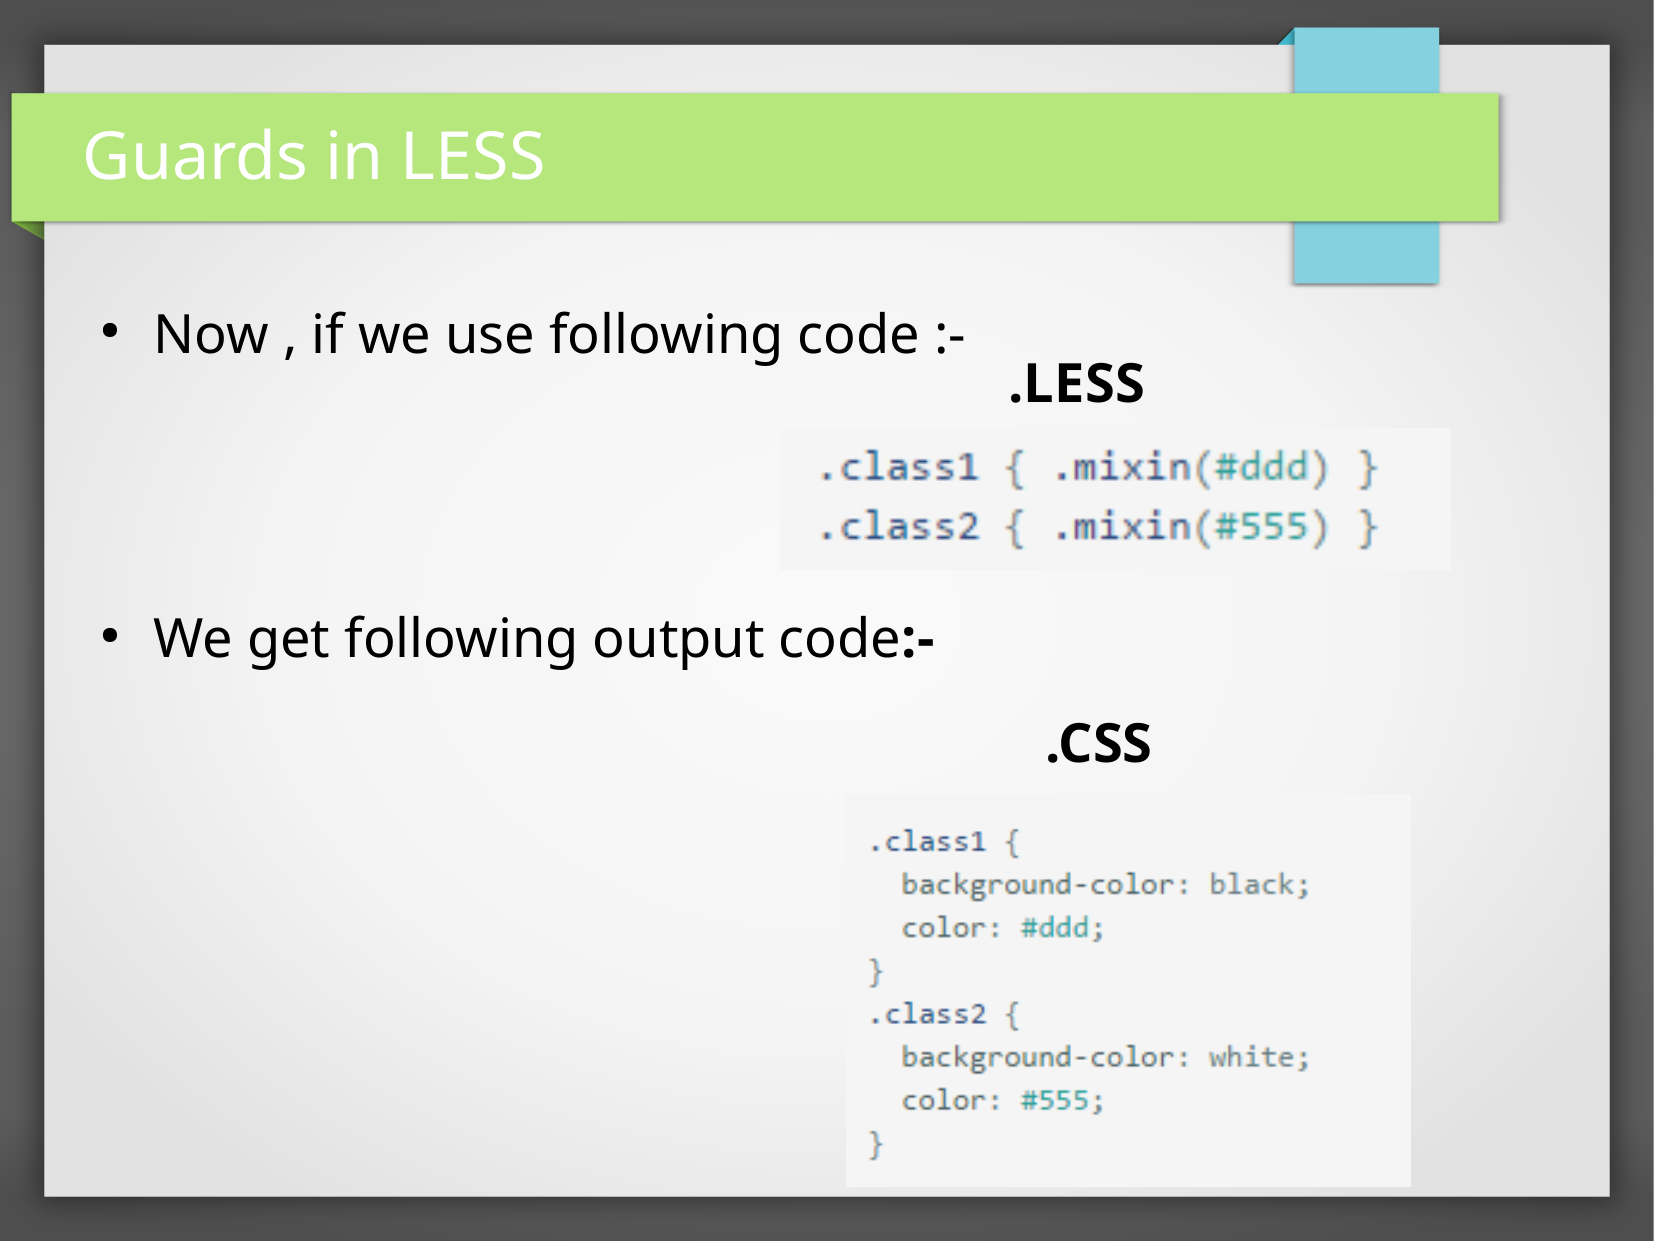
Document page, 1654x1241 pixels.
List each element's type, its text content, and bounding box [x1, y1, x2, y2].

list .LESS [937, 345, 1231, 426]
list We get following output code:- [82, 600, 1531, 721]
list Now , if we use following code :- [82, 295, 1571, 1015]
title Guards in LESS [82, 94, 1264, 213]
picture [0, 0, 1654, 1241]
list .CSS [975, 705, 1268, 786]
